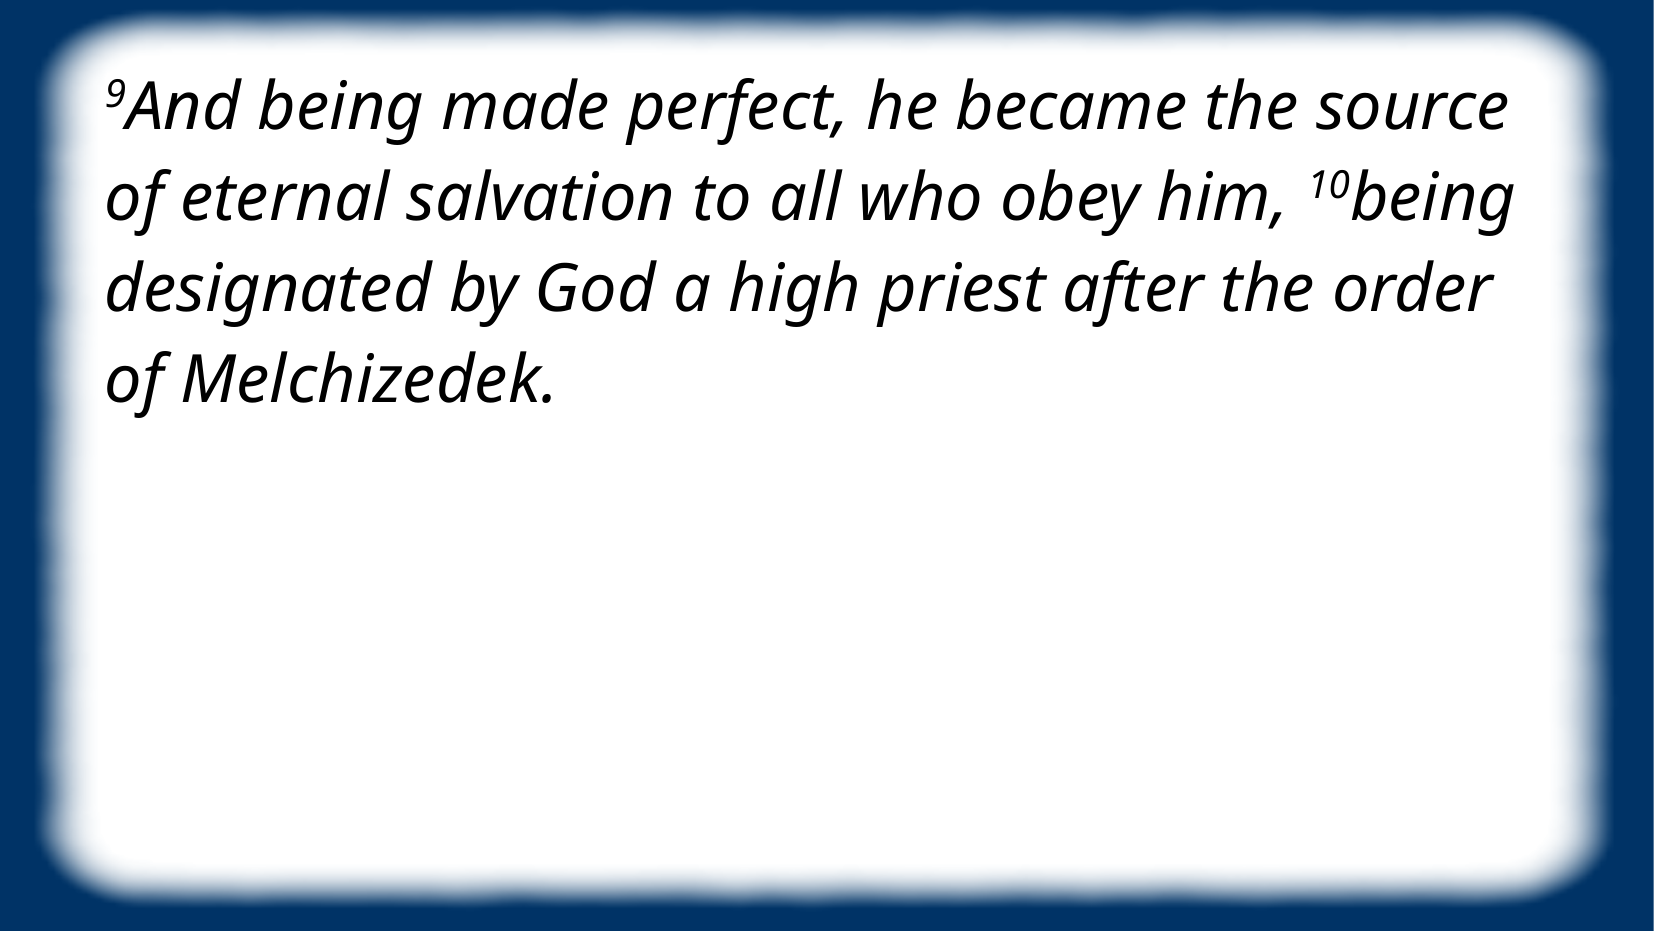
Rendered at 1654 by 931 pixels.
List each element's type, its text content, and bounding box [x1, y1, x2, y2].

text_box 9And being made perfect, he became the source of eternal salvation to all who obey him, 10being designated by God a high priest after the order of Melchizedek. [90, 51, 1561, 451]
picture [0, 0, 1654, 931]
